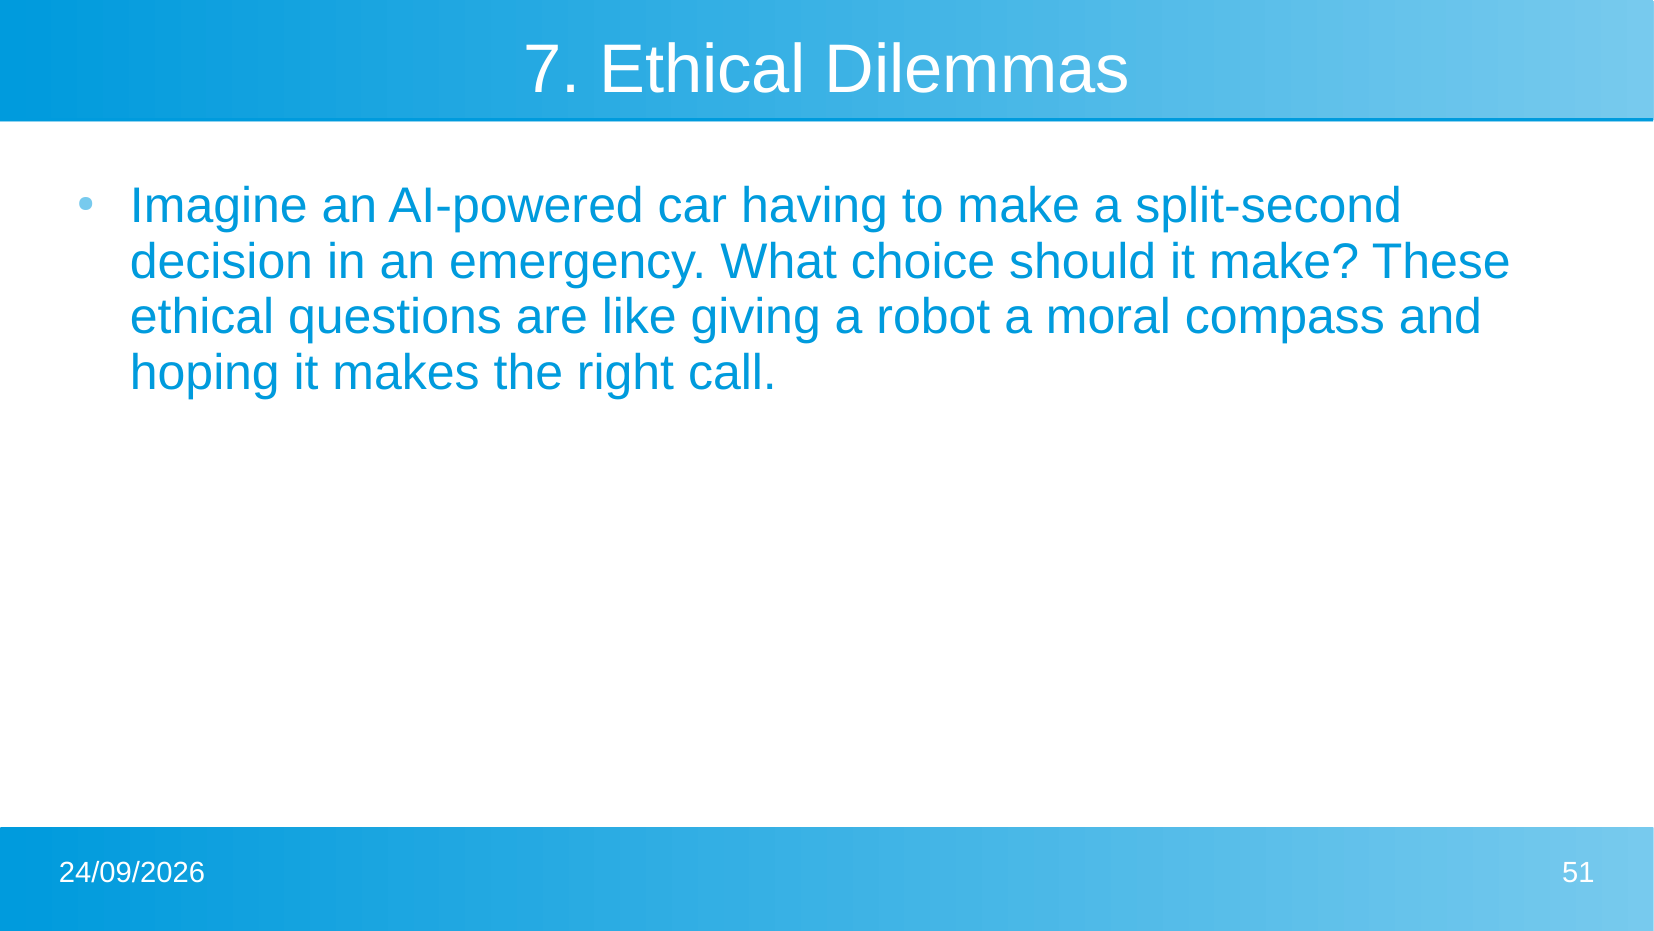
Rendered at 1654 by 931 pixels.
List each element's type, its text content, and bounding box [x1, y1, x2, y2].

title 7. Ethical Dilemmas [59, 29, 1595, 108]
list Imagine an AI-powered car having to make a split-second decision in an emergency. What choice should it make? These ethical questions are like giving a robot a moral compass and hoping it makes the right call. [59, 177, 1595, 768]
